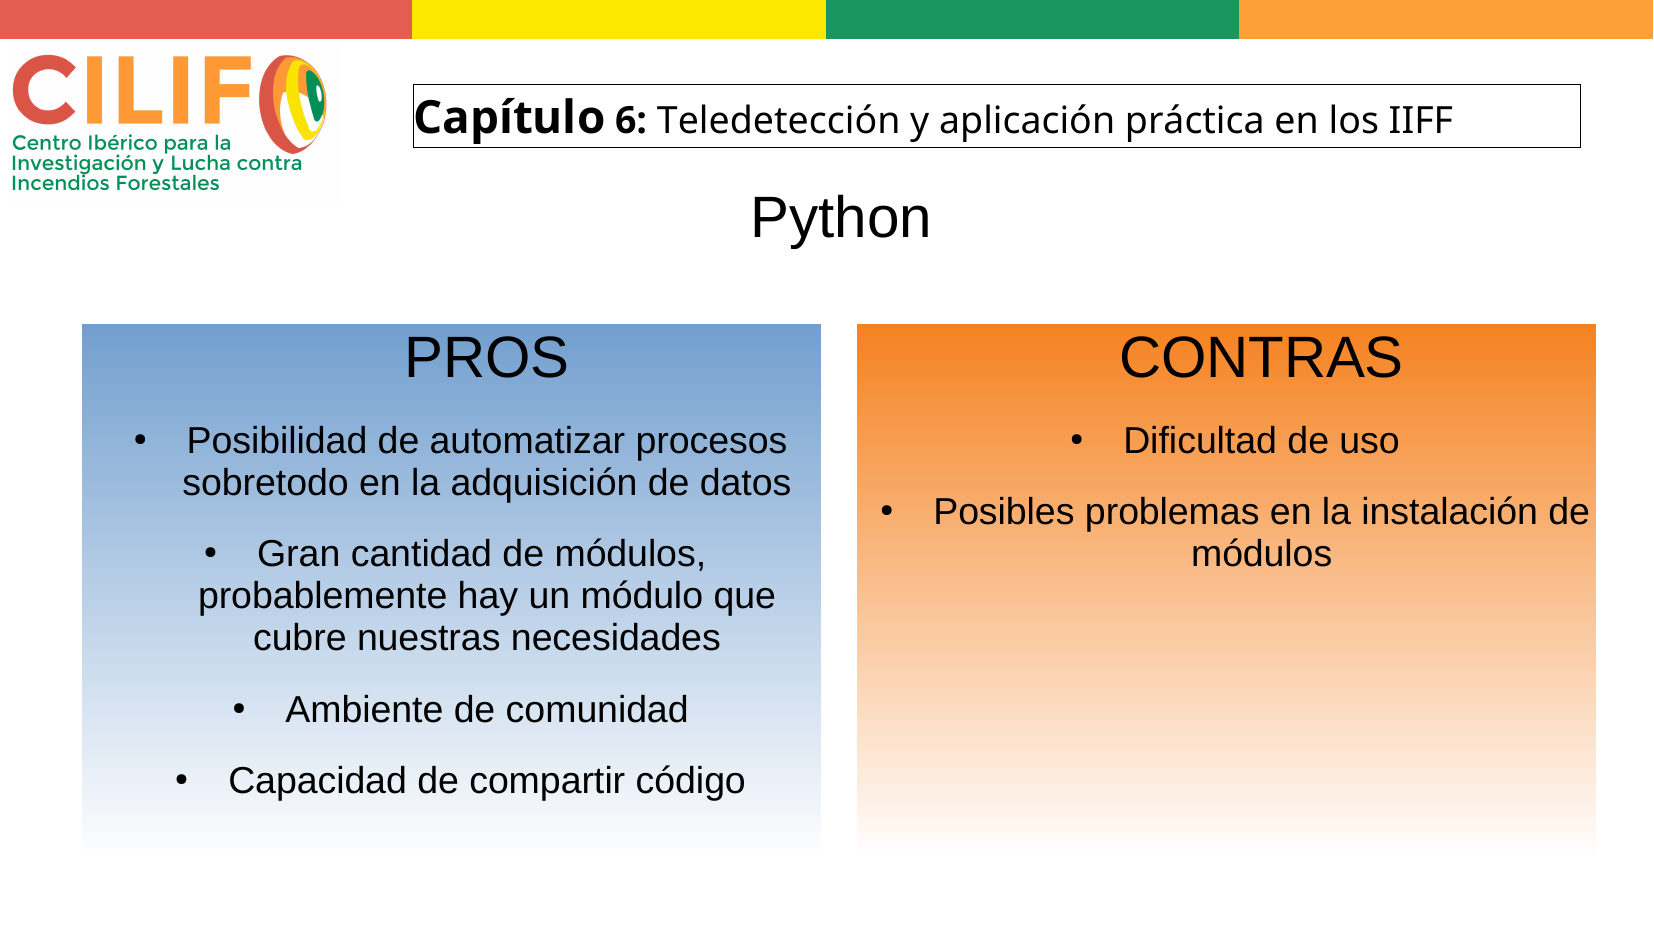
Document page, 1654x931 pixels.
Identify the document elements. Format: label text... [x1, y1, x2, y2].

picture [8, 45, 342, 205]
list PROS Posibilidad de automatizar procesos sobretodo en la adquisición de datos Gran cantidad de módulos, probablemente hay un módulo que cubre nuestras necesidades Ambiente de comunidad Capacidad de compartir código [82, 324, 821, 857]
list CONTRAS Dificultad de uso Posibles problemas en la instalación de módulos [857, 324, 1596, 857]
title Python [206, 138, 1477, 296]
